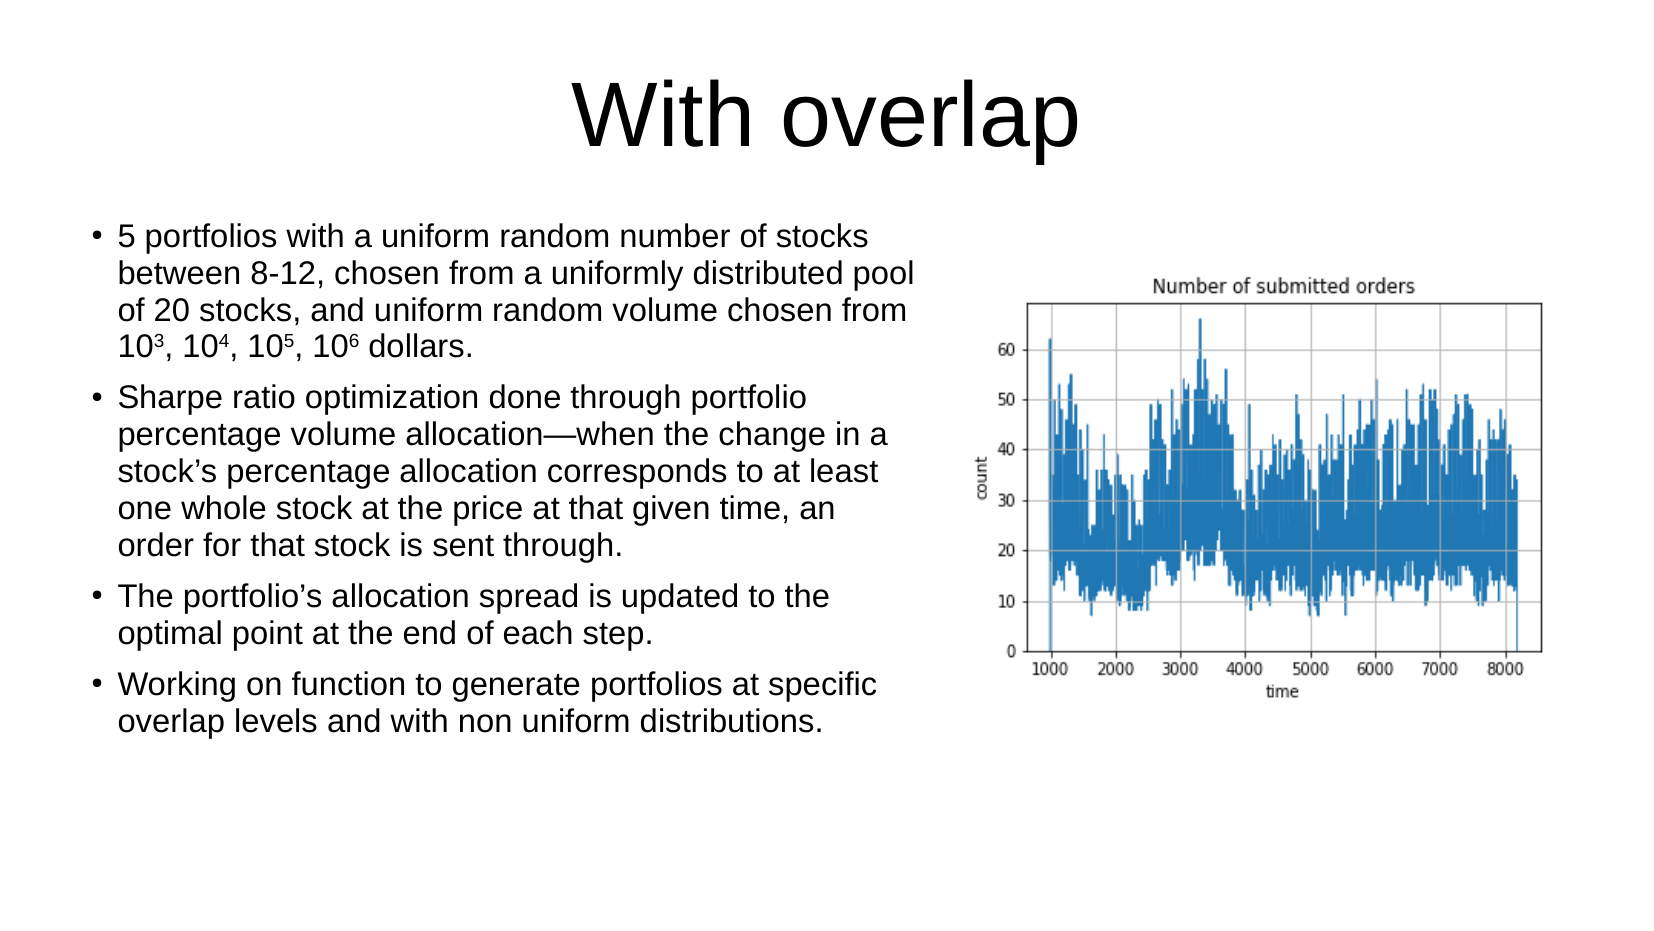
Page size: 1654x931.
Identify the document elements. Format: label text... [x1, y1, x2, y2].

list 5 portfolios with a uniform random number of stocks between 8-12, chosen from a uniformly distributed pool of 20 stocks, and uniform random volume chosen from 103, 104, 105, 106 dollars. Sharpe ratio optimization done through portfolio percentage volume allocation—when the change in a stock’s percentage allocation corresponds to at least one whole stock at the price at that given time, an order for that stock is sent through. The portfolio’s allocation spread is updated to the optimal point at the end of each step. Working on function to generate portfolios at specific overlap levels and with non uniform distributions. [82, 217, 922, 758]
title With overlap [82, 37, 1571, 193]
picture [944, 247, 1607, 709]
